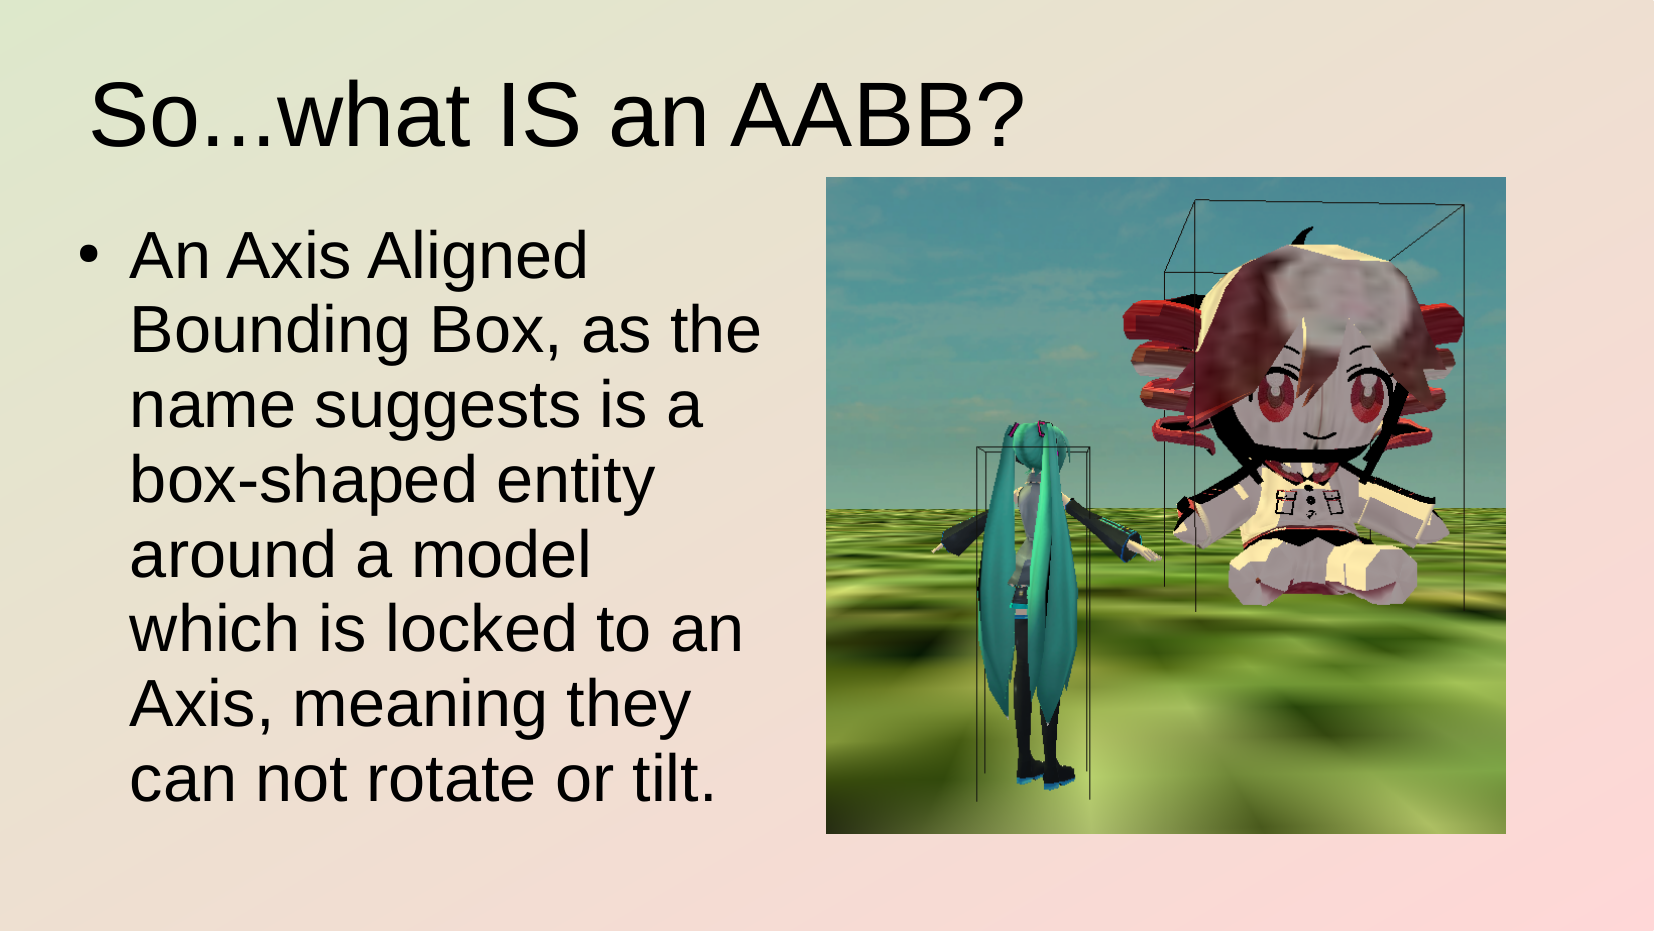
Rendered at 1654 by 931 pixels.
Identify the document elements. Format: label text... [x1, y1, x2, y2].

title So...what IS an AABB? [82, 37, 1034, 193]
list An Axis Aligned Bounding Box, as the name suggests is a box-shaped entity around a model which is locked to an Axis, meaning they can not rotate or tilt. [59, 217, 768, 827]
picture [826, 177, 1506, 834]
